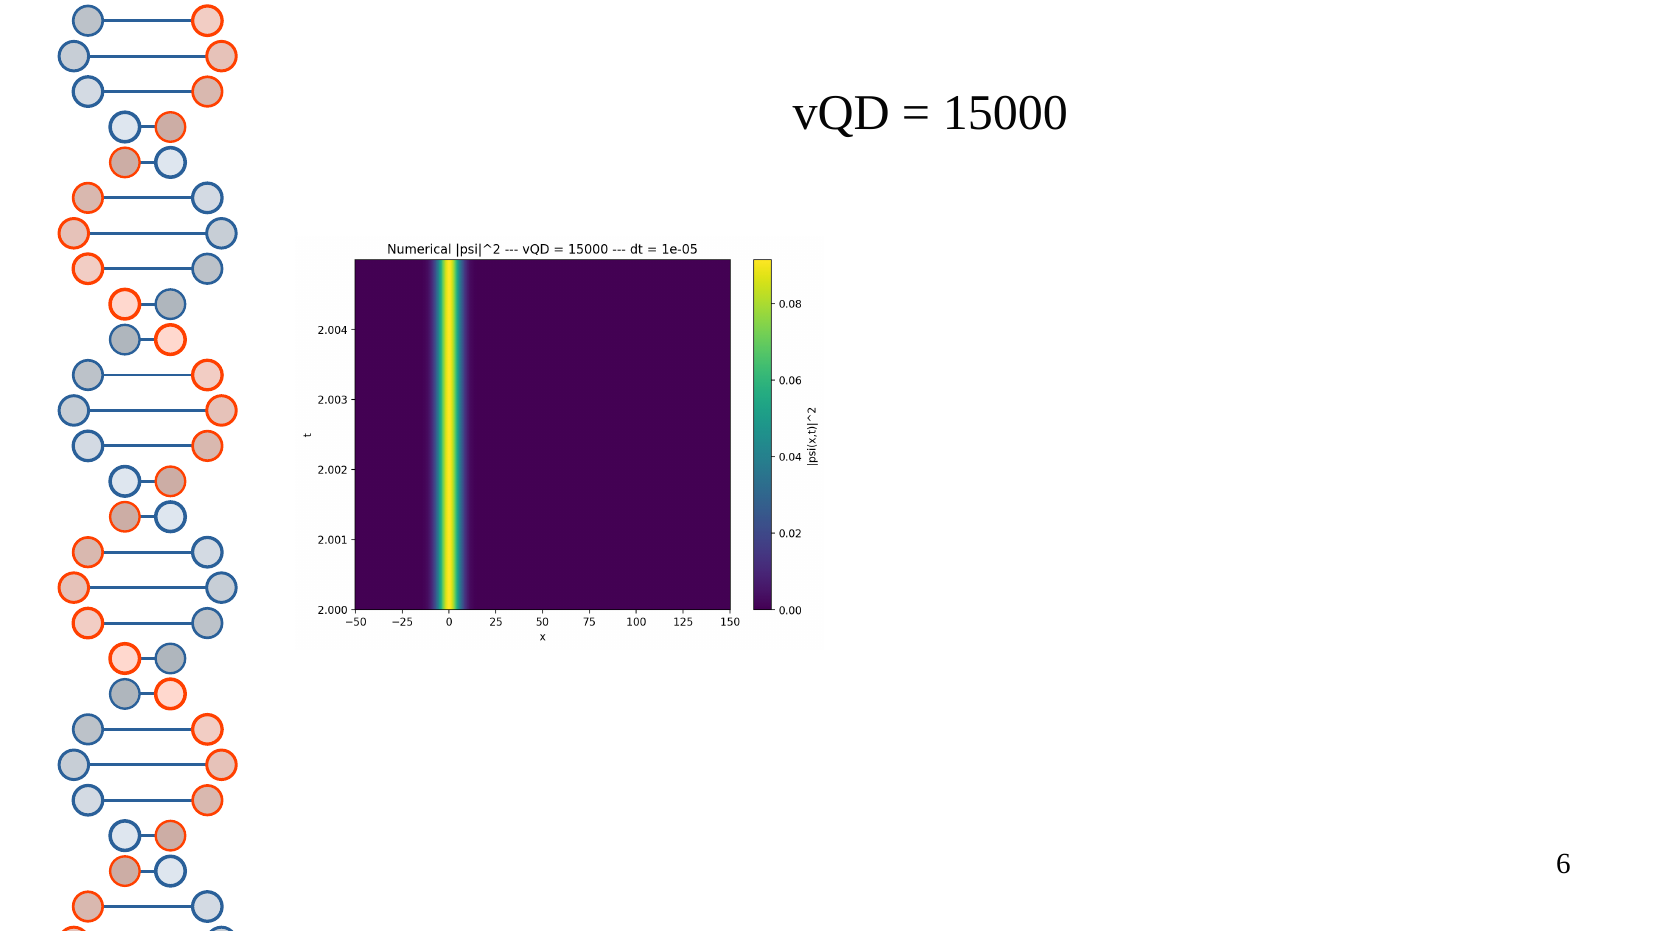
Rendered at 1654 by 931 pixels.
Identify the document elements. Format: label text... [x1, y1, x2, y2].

title vQD = 15000 [265, 35, 1595, 189]
picture [295, 236, 824, 650]
